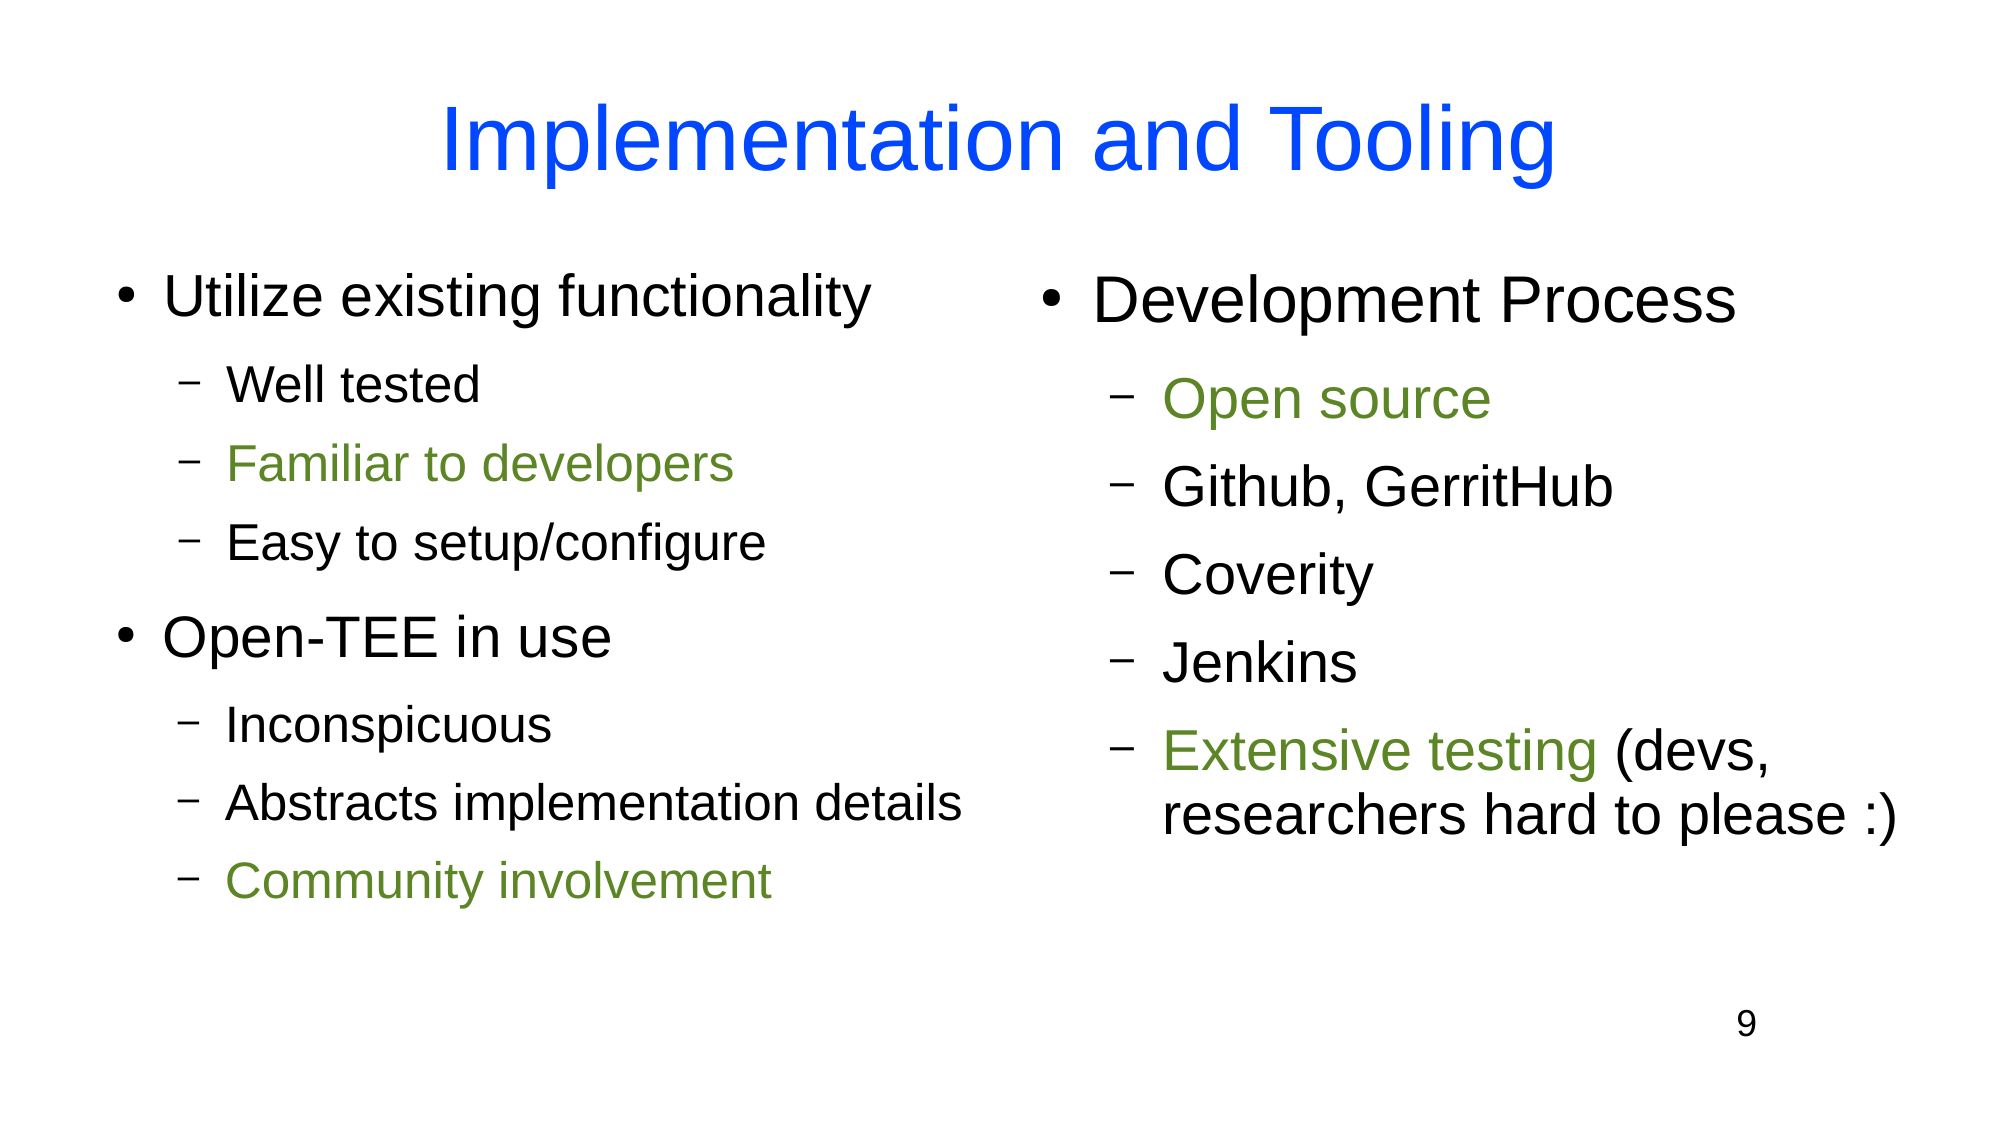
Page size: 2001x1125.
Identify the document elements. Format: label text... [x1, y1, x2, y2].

list Development Process Open source Github, GerritHub Coverity Jenkins Extensive testing (devs, researchers hard to please :) [1022, 263, 1901, 916]
list Open-TEE in use Inconspicuous Abstracts implementation details Community involvement [99, 604, 979, 916]
title Implementation and Tooling [99, 44, 1900, 233]
list Utilize existing functionality Well tested Familiar to developers Easy to setup/configure [99, 263, 979, 575]
